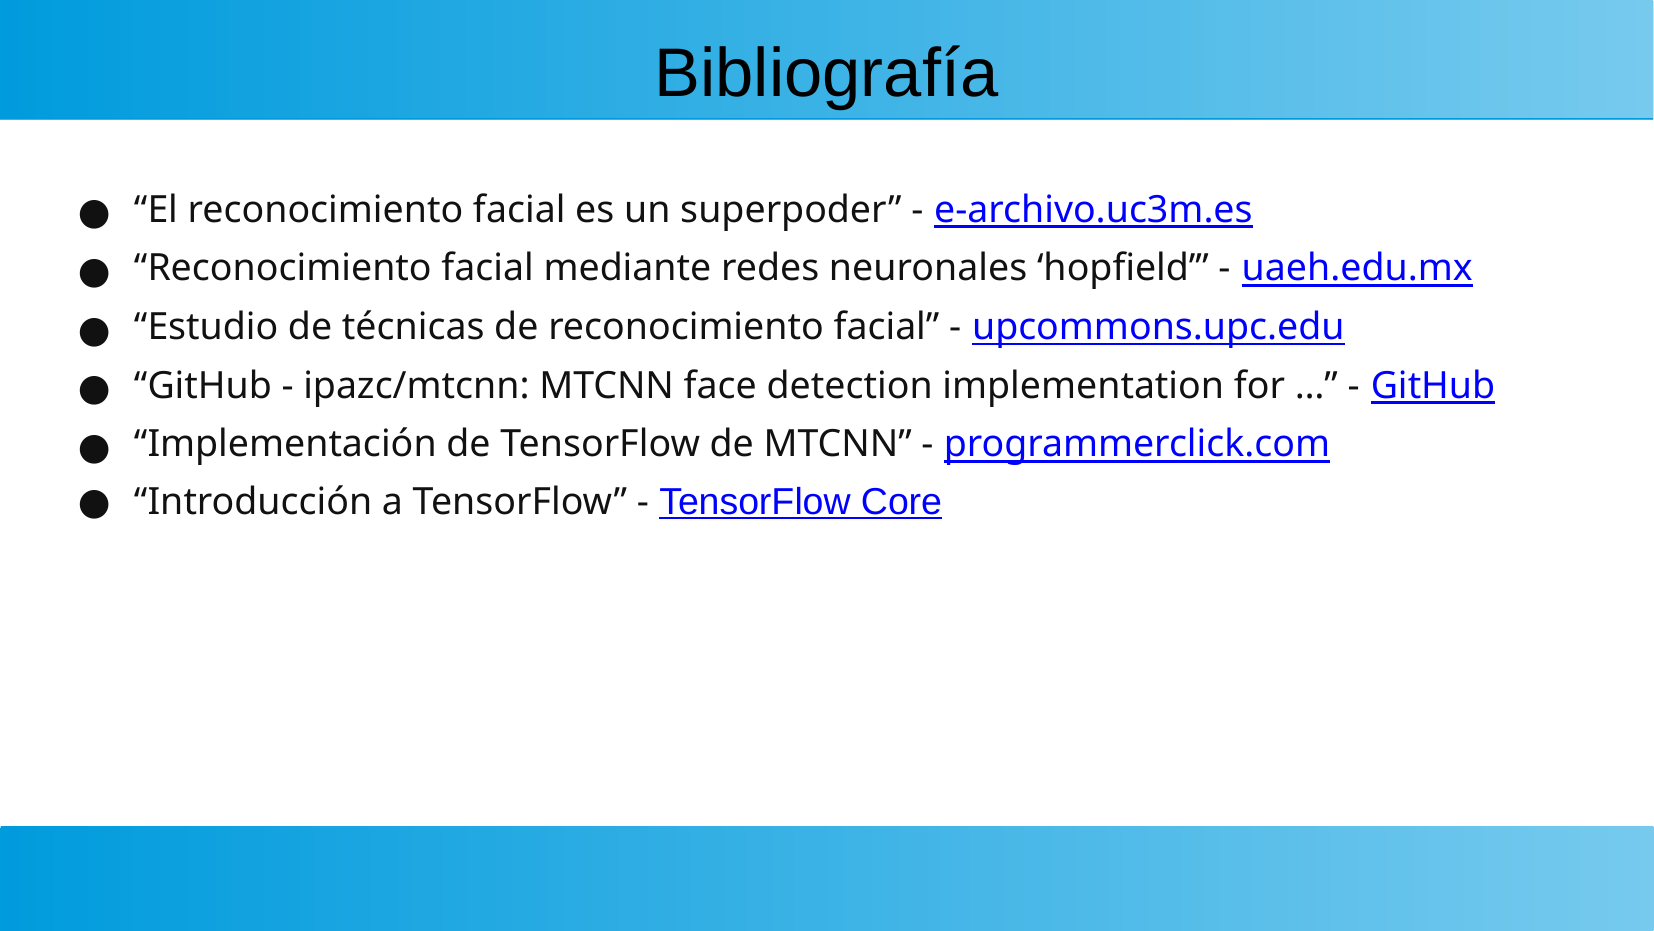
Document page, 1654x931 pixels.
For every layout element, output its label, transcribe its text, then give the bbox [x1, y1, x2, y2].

title Bibliografía [59, 29, 1595, 108]
list “El reconocimiento facial es un superpoder” - e-archivo.uc3m.es “Reconocimiento facial mediante redes neuronales ‘hopfield’” - uaeh.edu.mx “Estudio de técnicas de reconocimiento facial” - upcommons.upc.edu “GitHub - ipazc/mtcnn: MTCNN face detection implementation for …” - GitHub “Implementación de TensorFlow de MTCNN” - programmerclick.com “Introducción a TensorFlow” - TensorFlow Core [59, 177, 1595, 768]
